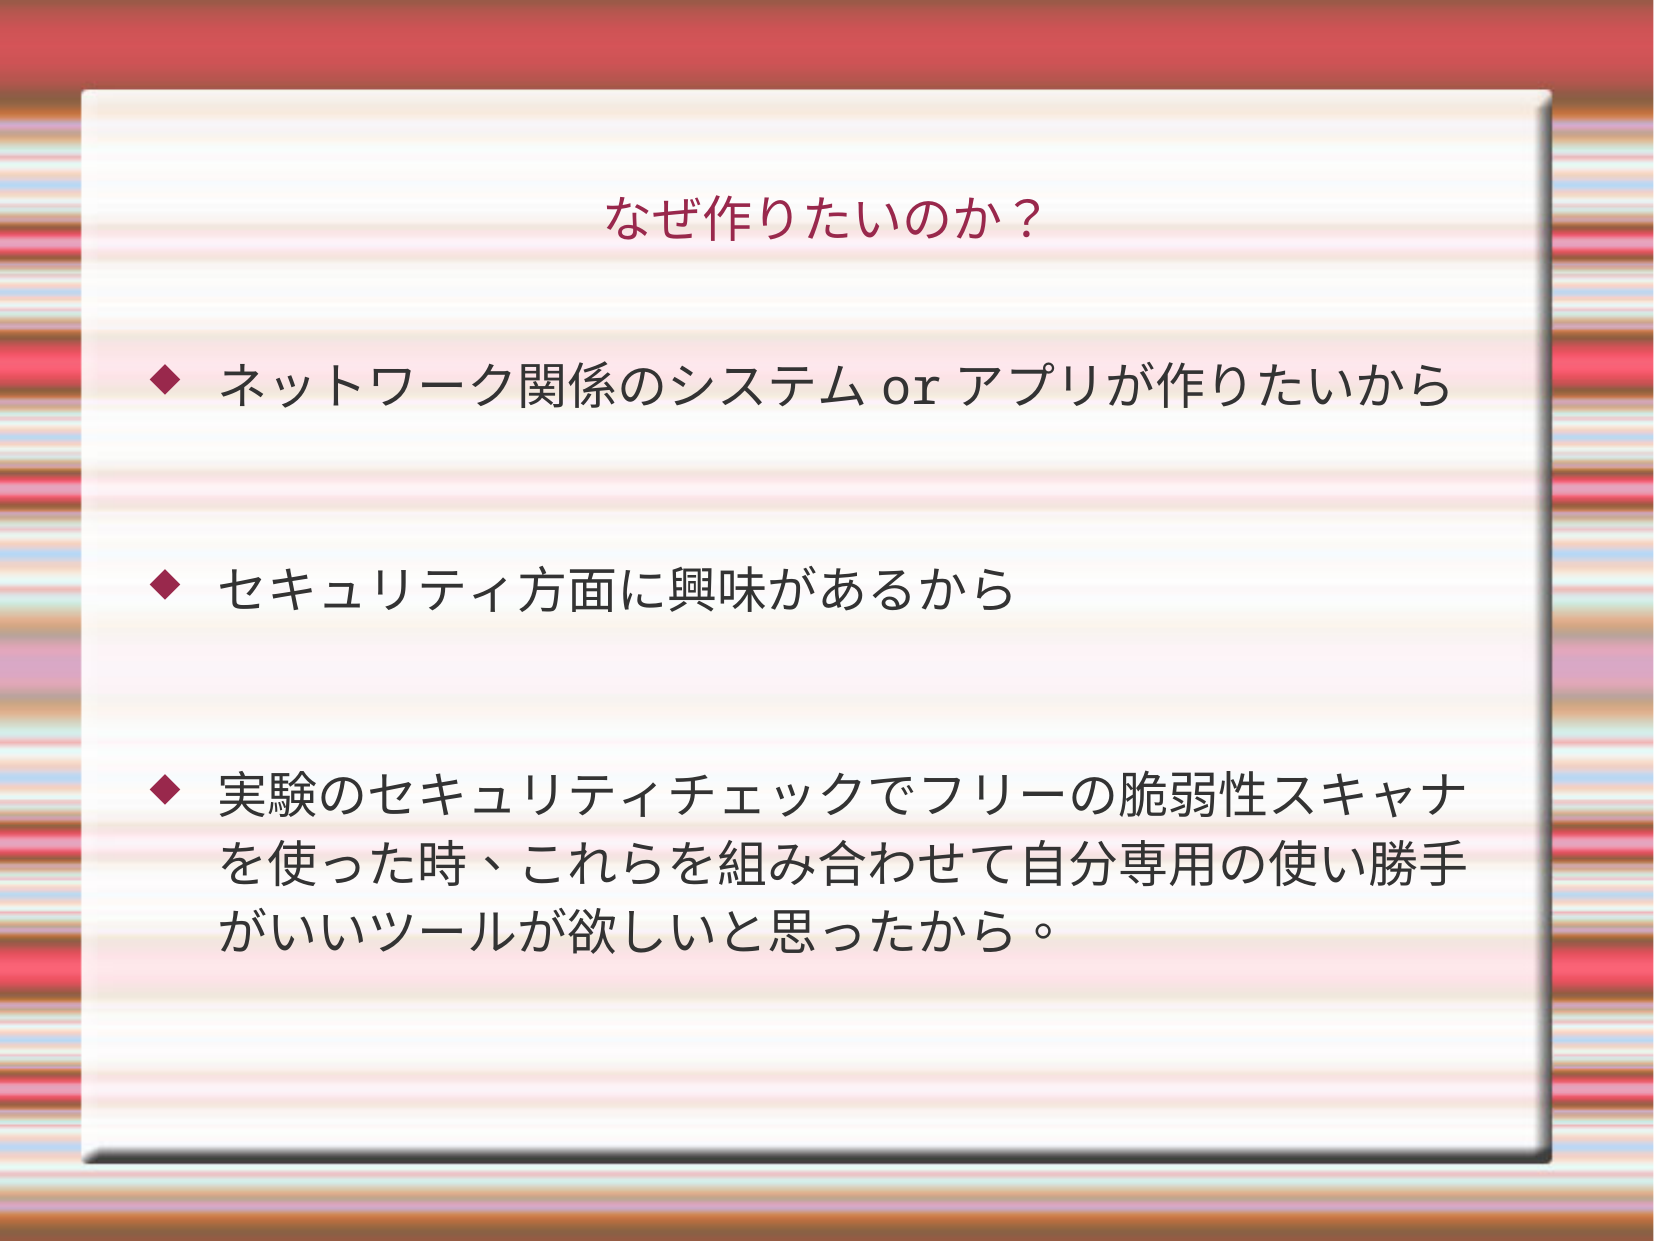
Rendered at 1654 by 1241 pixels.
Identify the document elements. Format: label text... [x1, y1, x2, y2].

picture [0, 0, 1654, 1241]
title なぜ作りたいのか？ [121, 114, 1534, 322]
list ネットワーク関係のシステムorアプリが作りたいから セキュリティ方面に興味があるから 実験のセキュリティチェックでフリーの脆弱性スキャナを使った時、これらを組み合わせて自分専用の使い勝手がいいツールが欲しいと思ったから。 [134, 350, 1516, 1070]
